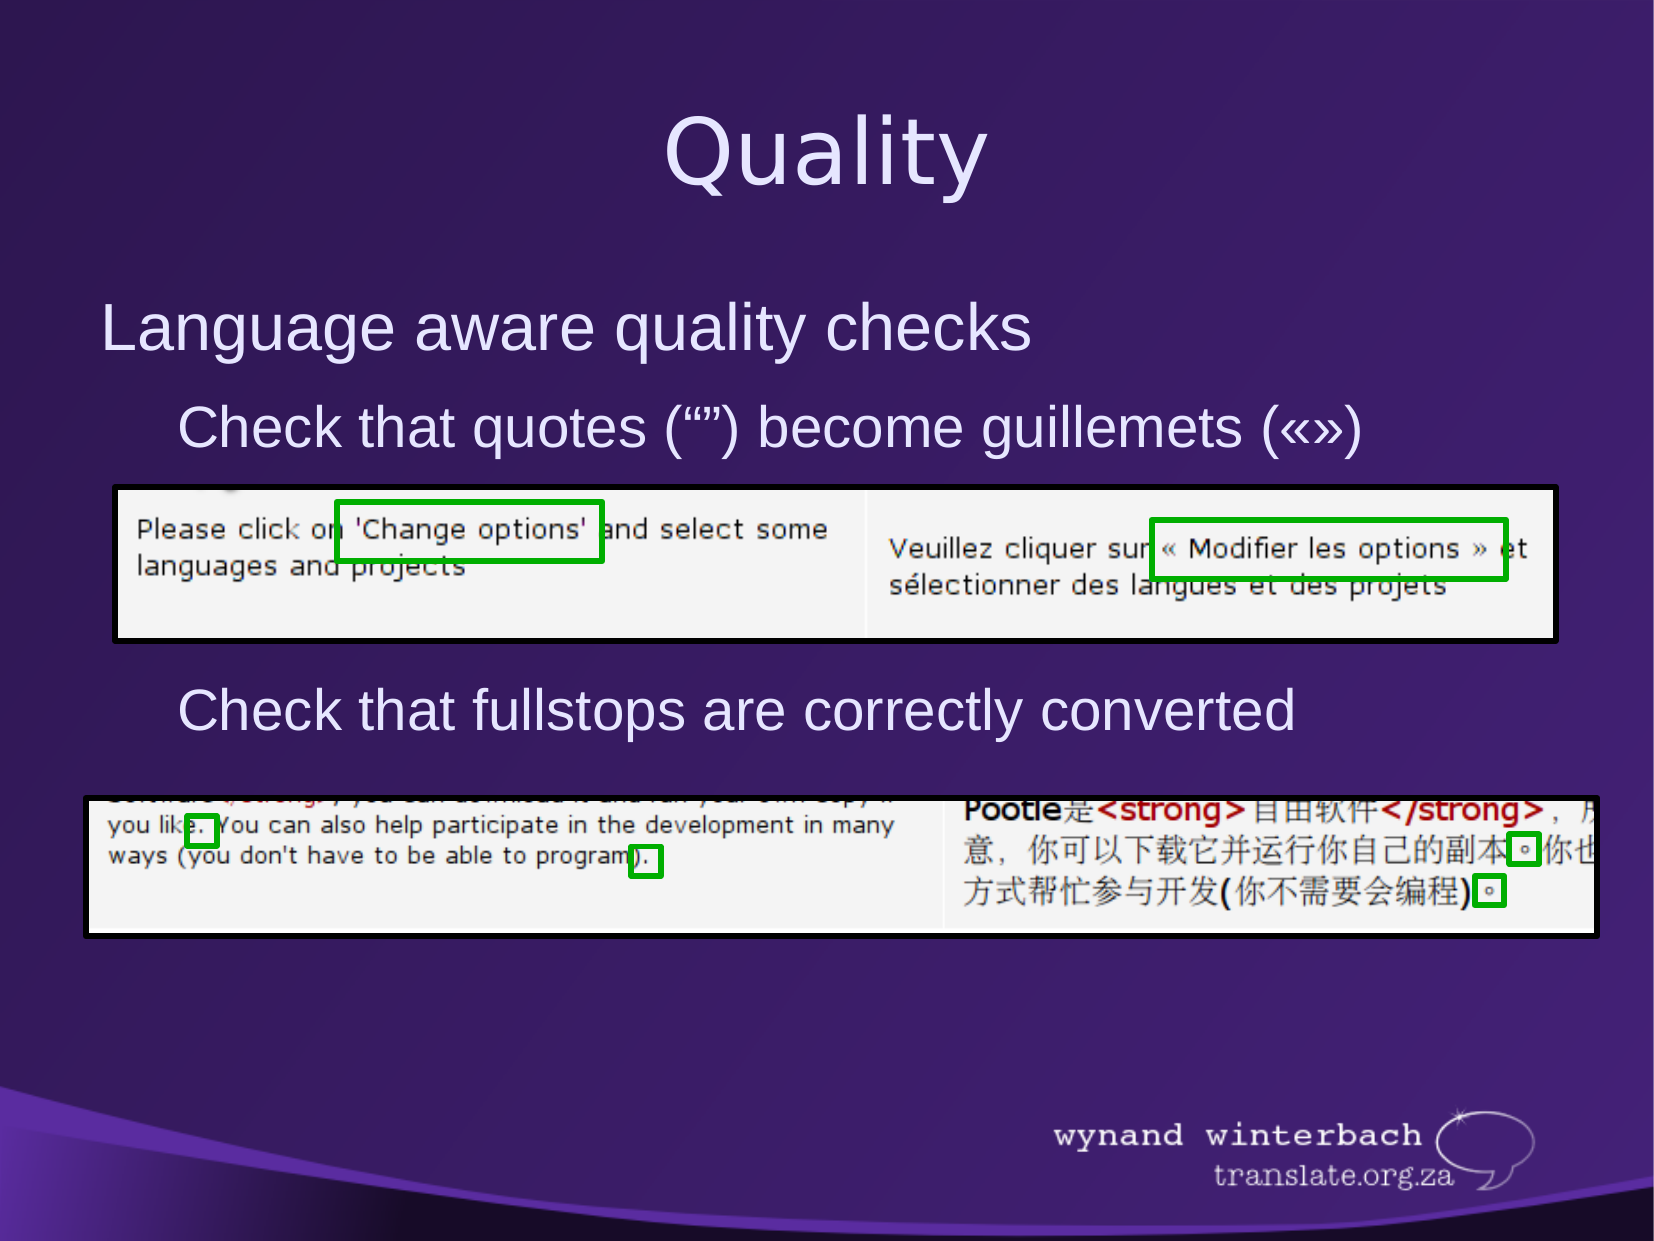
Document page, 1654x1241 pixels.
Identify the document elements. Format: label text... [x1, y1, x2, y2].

list Language aware quality checks Check that quotes (“”) become guillemets («») Check that fullstops are correctly converted [82, 290, 1565, 744]
picture [0, 0, 1654, 1241]
title Quality [82, 49, 1571, 257]
